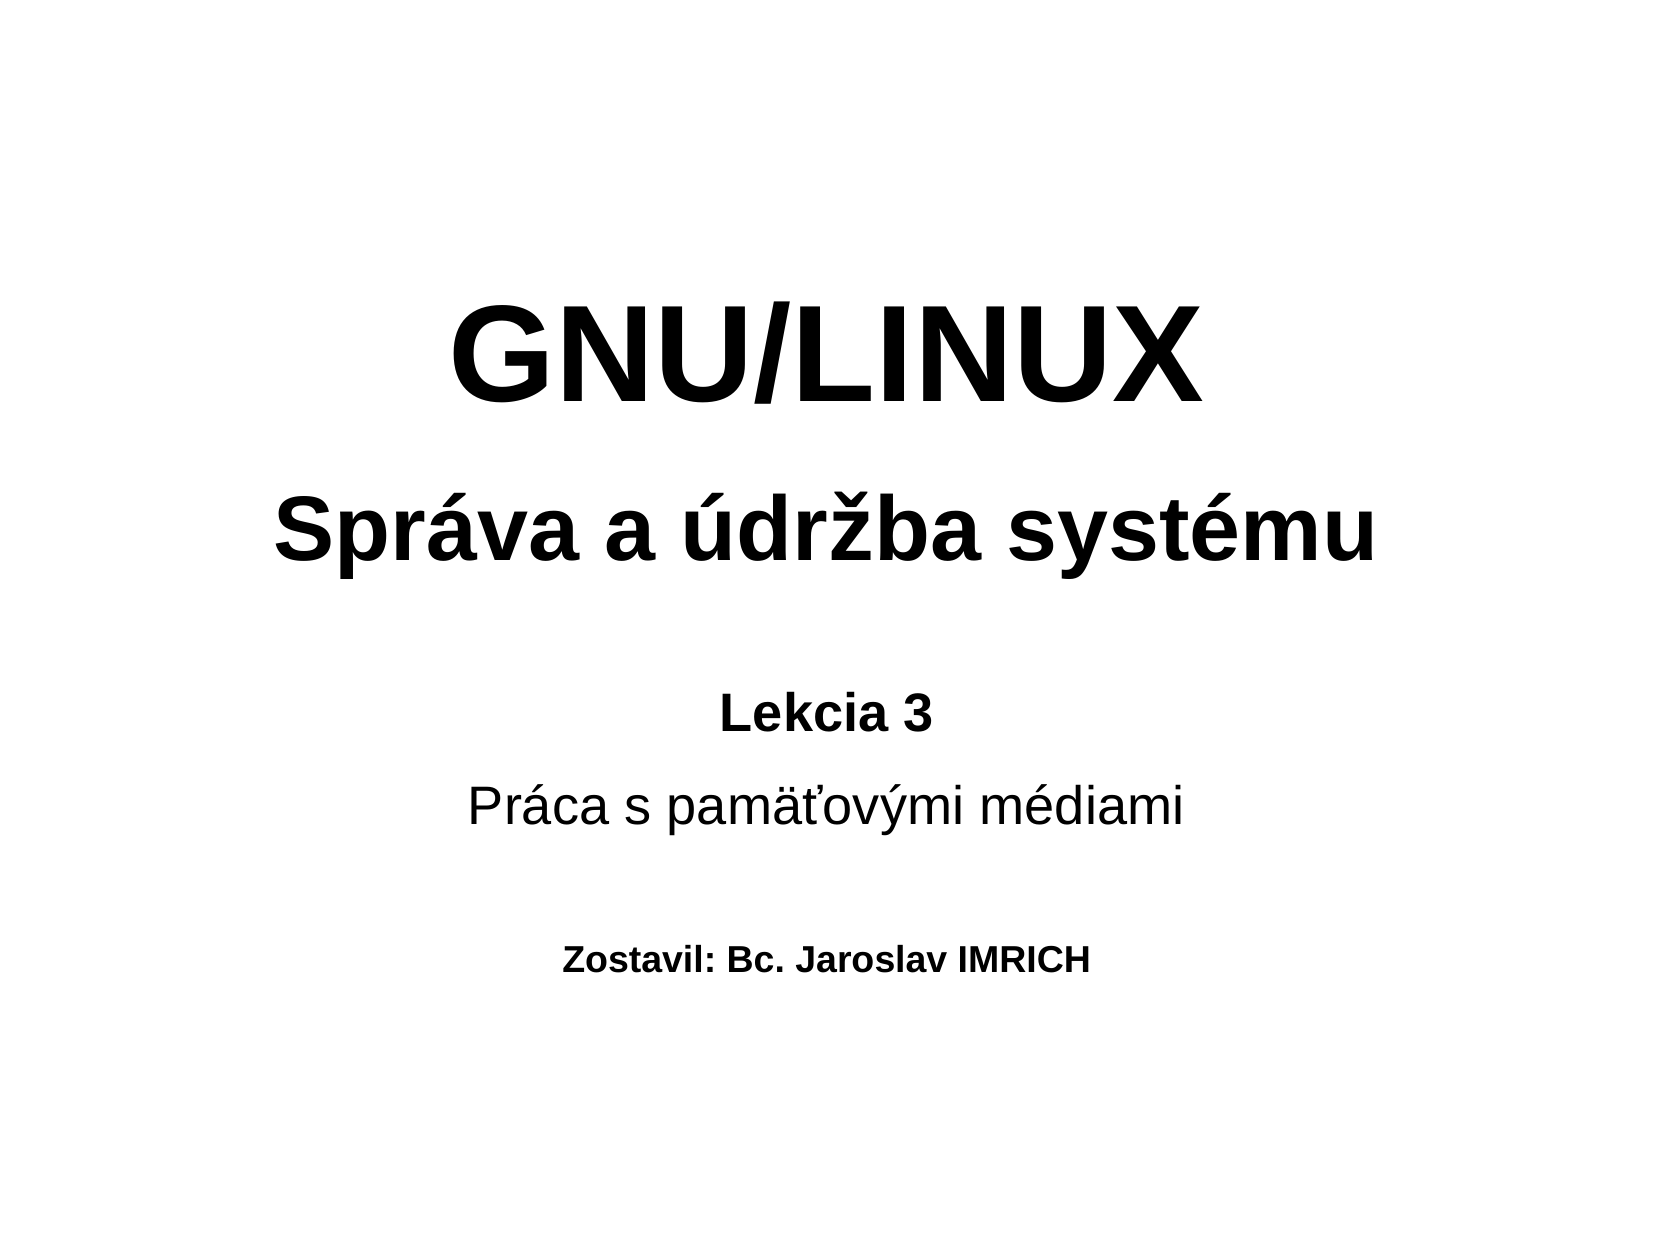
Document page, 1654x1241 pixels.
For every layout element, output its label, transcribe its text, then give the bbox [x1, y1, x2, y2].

title GNU/LINUX Správa a údržba systému Lekcia 3 Práca s pamäťovými médiami Zostavil: Bc. Jaroslav IMRICH [82, 112, 1571, 1146]
